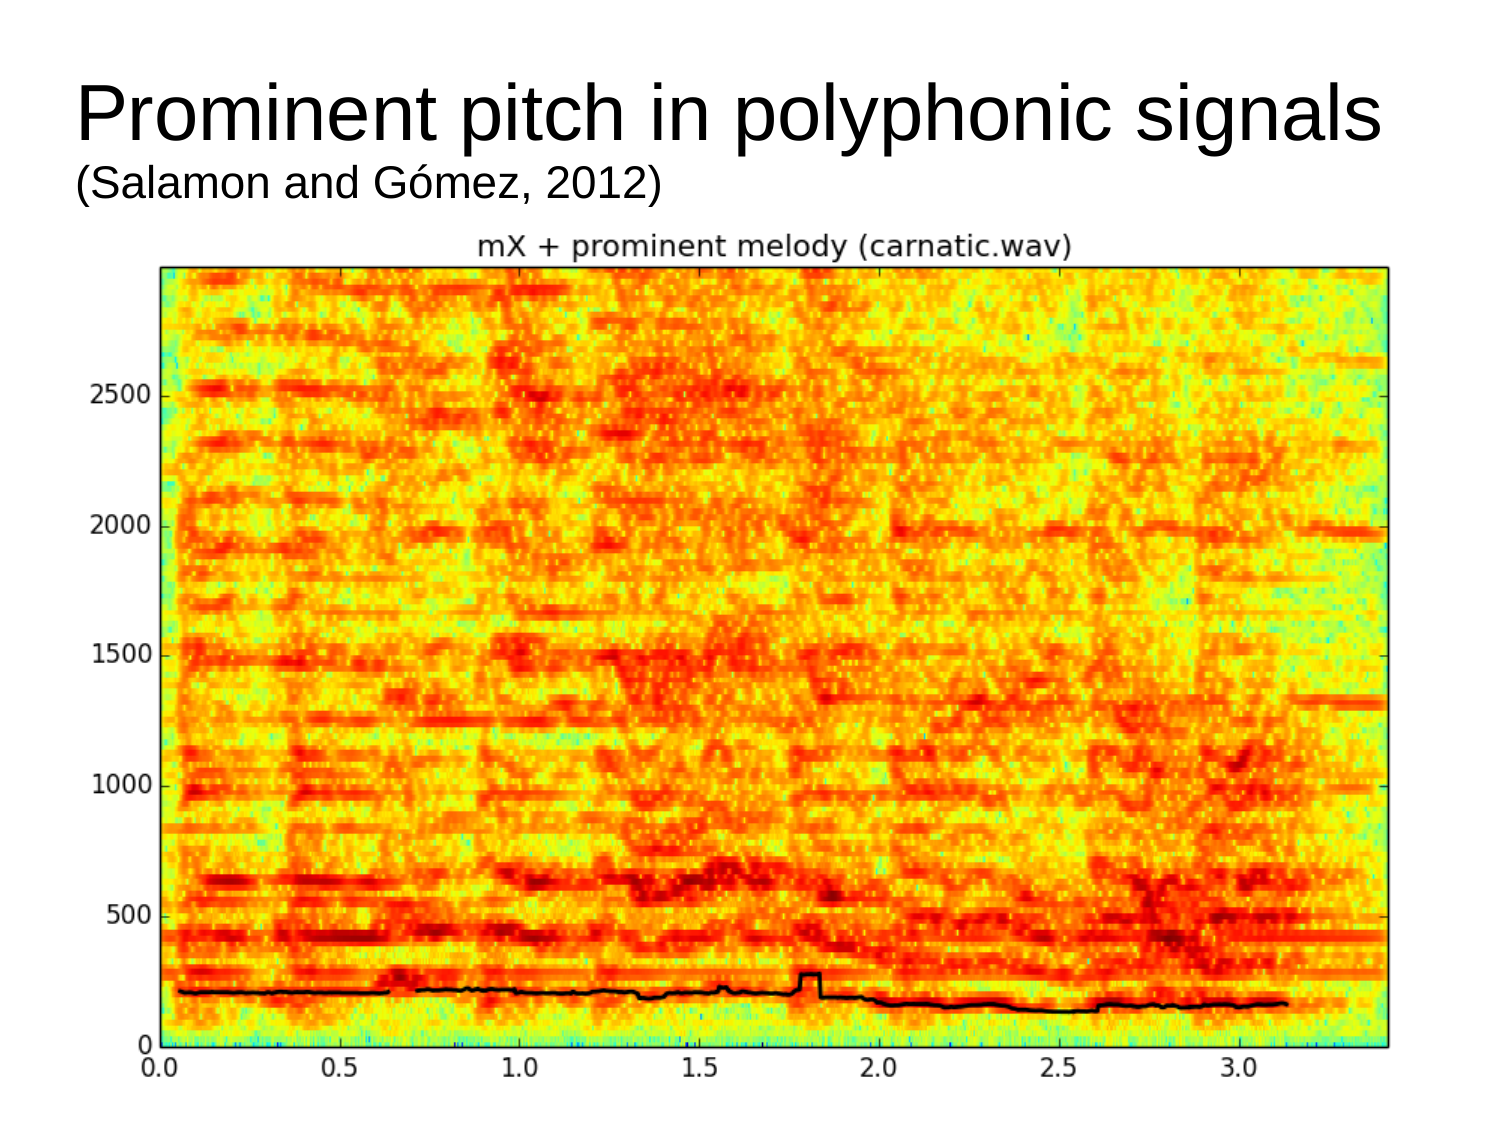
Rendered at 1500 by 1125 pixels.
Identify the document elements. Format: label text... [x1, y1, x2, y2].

picture [64, 207, 1415, 1108]
title Prominent pitch in polyphonic signals (Salamon and Gómez, 2012) [75, 44, 1425, 233]
